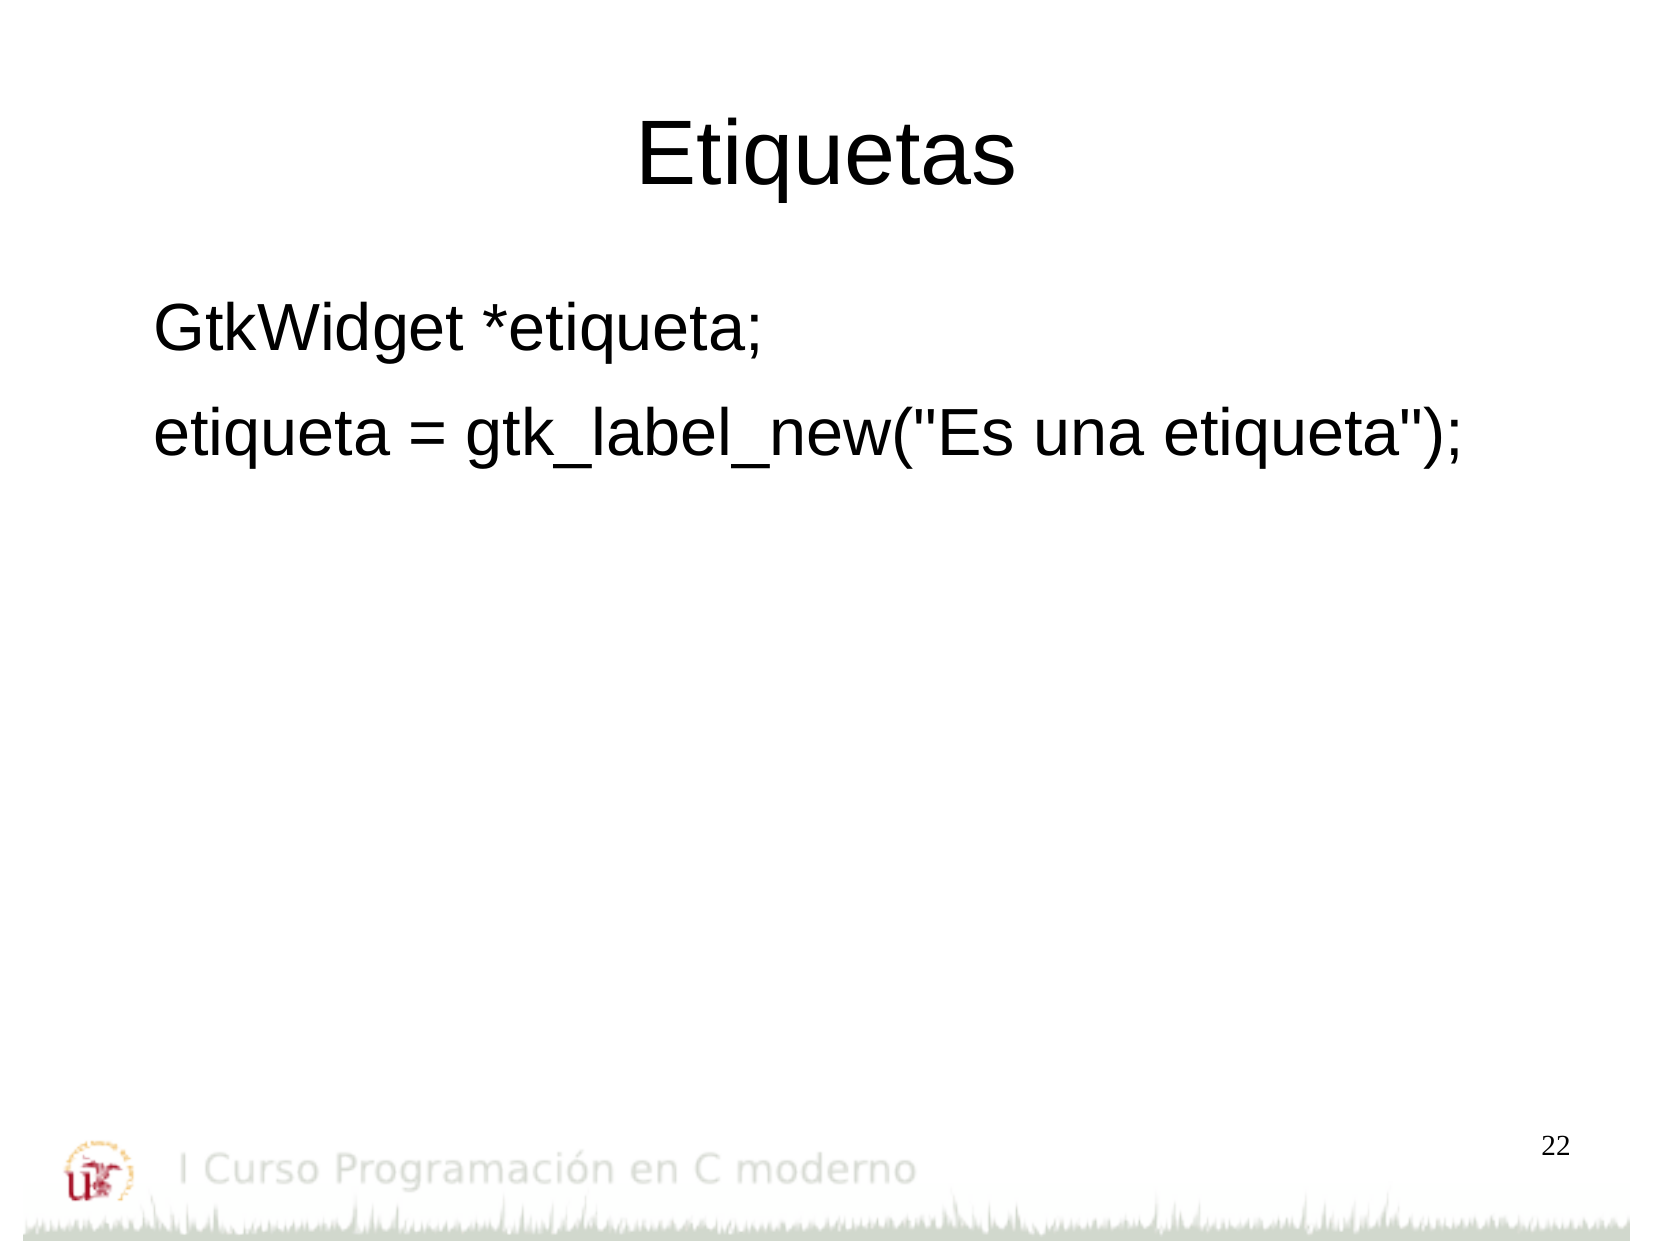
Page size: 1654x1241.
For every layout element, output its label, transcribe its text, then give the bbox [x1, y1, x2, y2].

title Etiquetas [82, 49, 1571, 257]
list GtkWidget *etiqueta; etiqueta = gtk_label_new("Es una etiqueta"); [82, 290, 1538, 1010]
picture [23, 1136, 1630, 1241]
